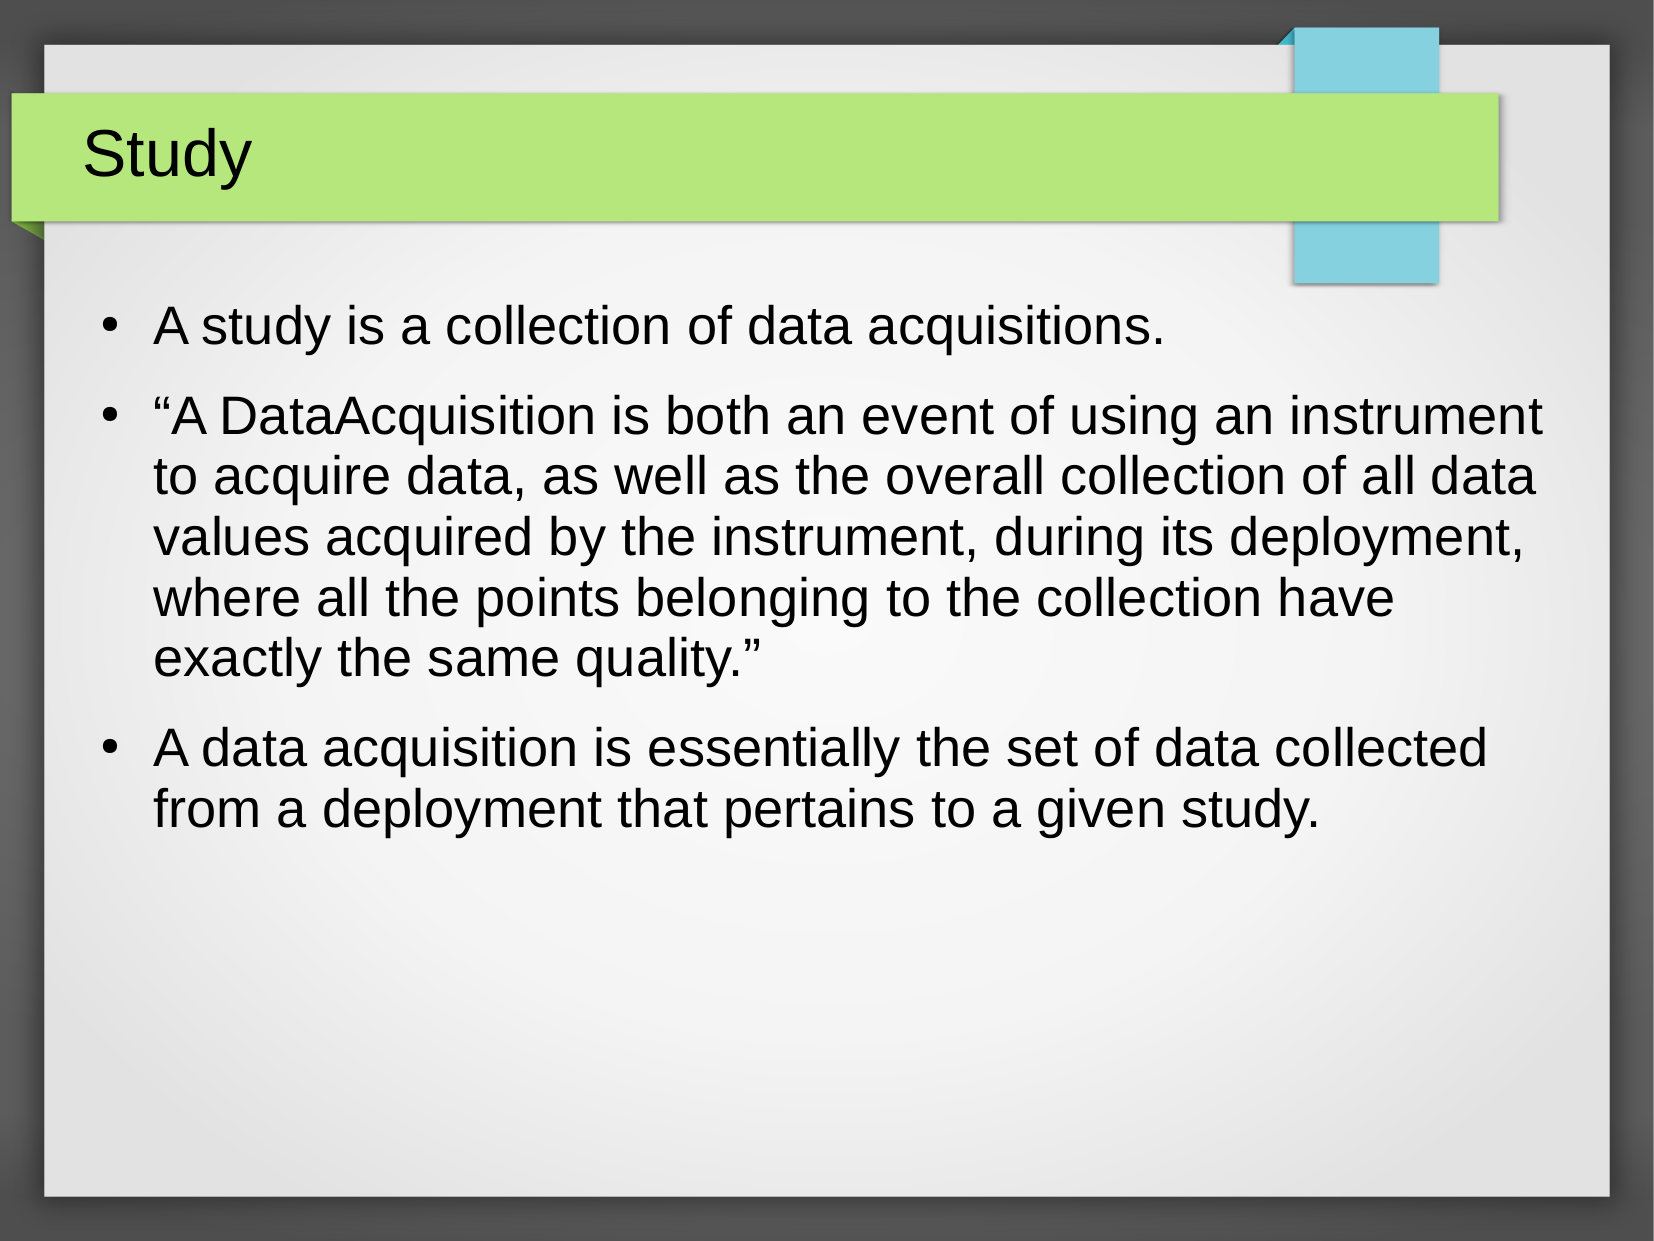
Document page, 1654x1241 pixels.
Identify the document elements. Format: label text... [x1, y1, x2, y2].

title Study [82, 94, 1264, 213]
picture [0, 0, 1654, 1241]
list A study is a collection of data acquisitions. “A DataAcquisition is both an event of using an instrument to acquire data, as well as the overall collection of all data values acquired by the instrument, during its deployment, where all the points belonging to the collection have exactly the same quality.” A data acquisition is essentially the set of data collected from a deployment that pertains to a given study. [82, 295, 1571, 1015]
